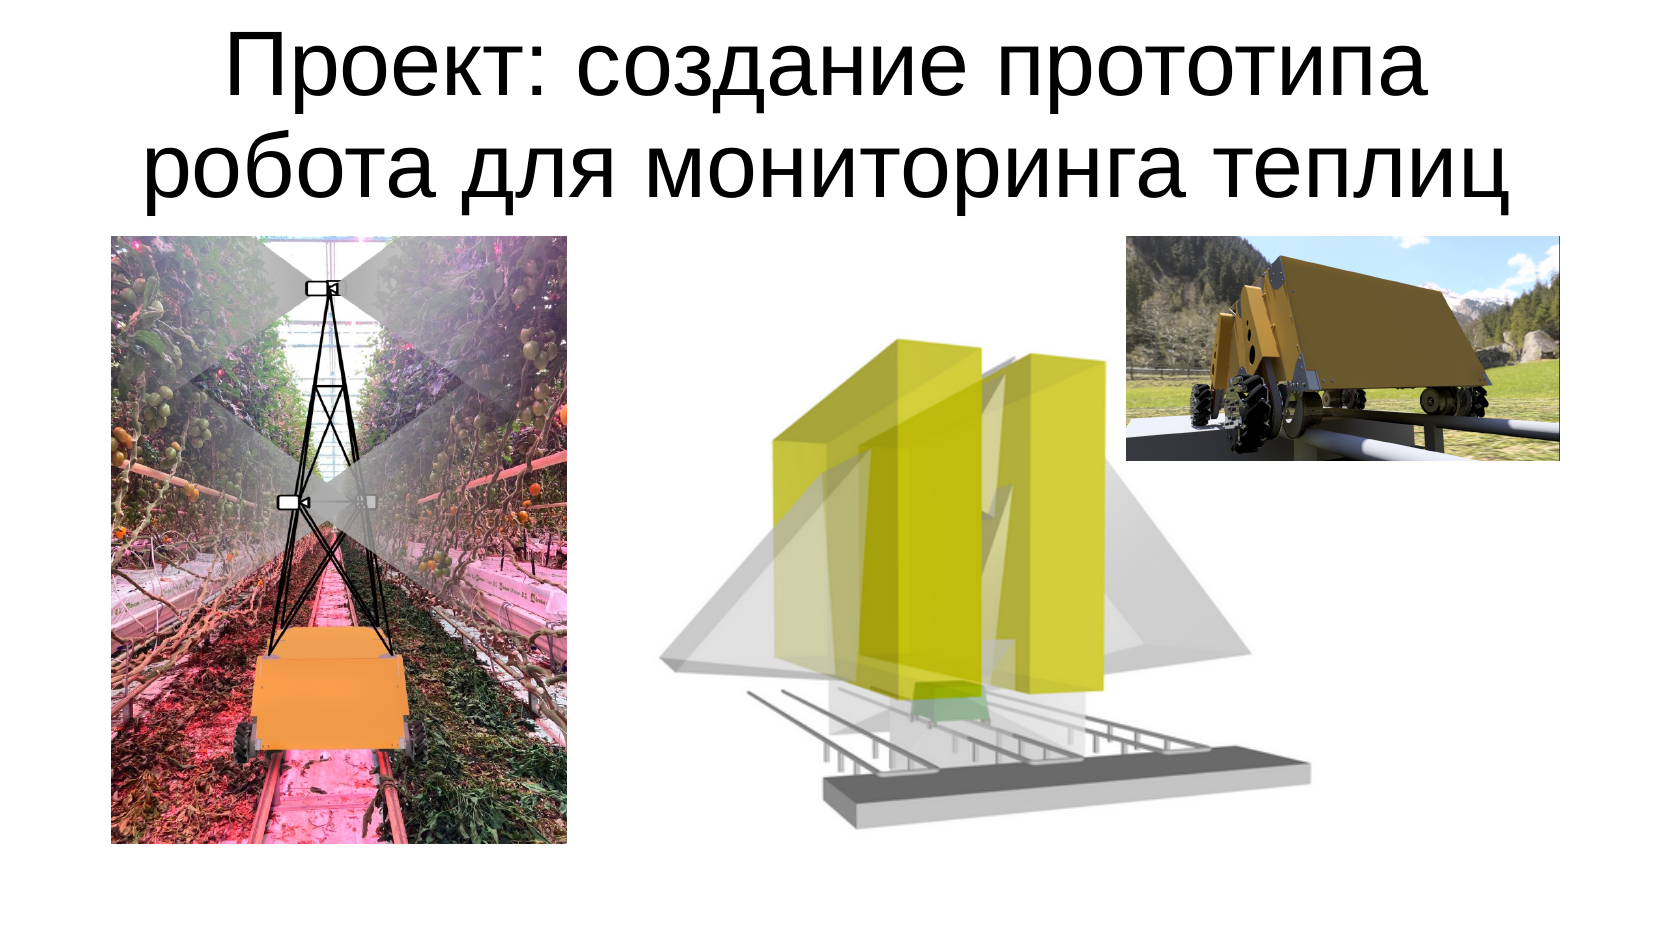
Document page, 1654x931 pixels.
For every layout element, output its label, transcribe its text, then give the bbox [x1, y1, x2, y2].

title Проект: создание прототипа робота для мониторинга теплиц [82, 12, 1571, 218]
picture [111, 236, 567, 844]
picture [614, 236, 1560, 856]
